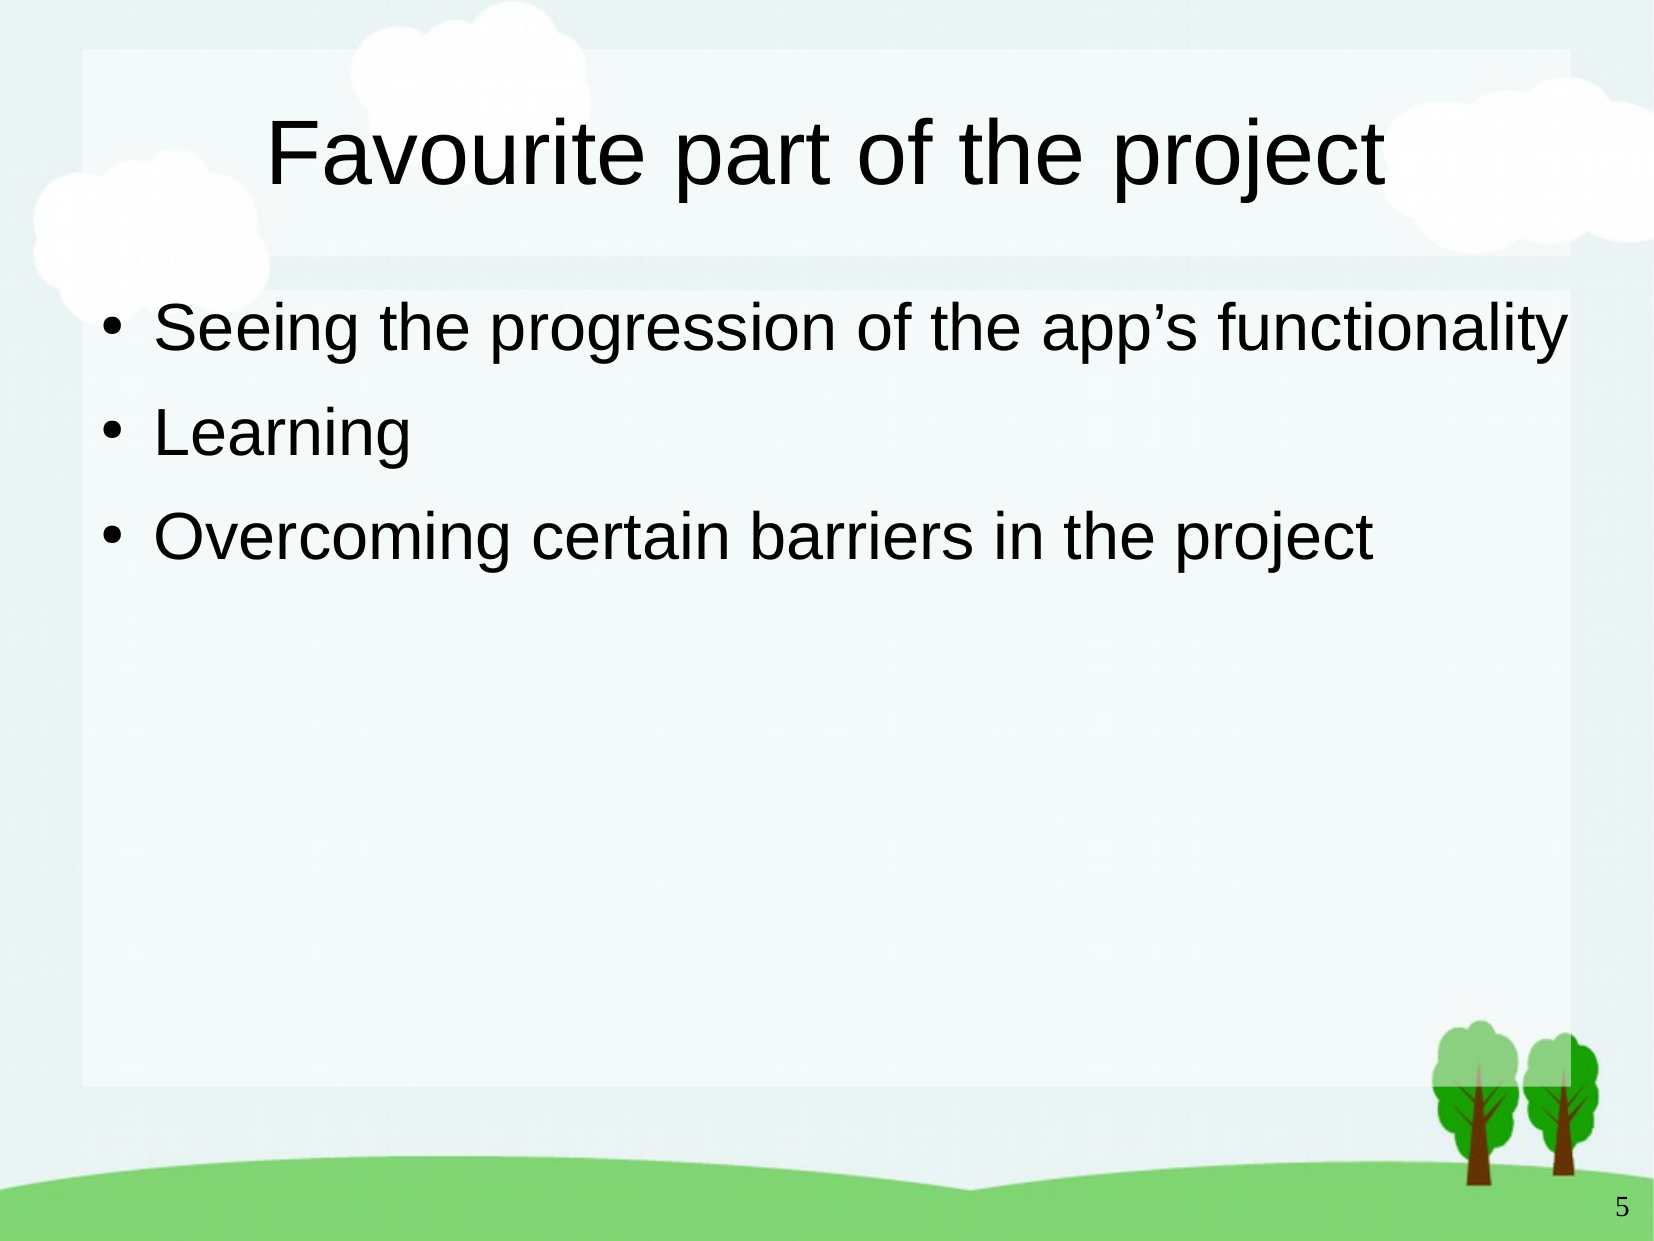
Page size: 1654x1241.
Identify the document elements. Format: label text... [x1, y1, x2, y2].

picture [0, 0, 1654, 1241]
title Favourite part of the project [82, 49, 1571, 257]
list Seeing the progression of the app’s functionality Learning Overcoming certain barriers in the project [82, 290, 1571, 1087]
